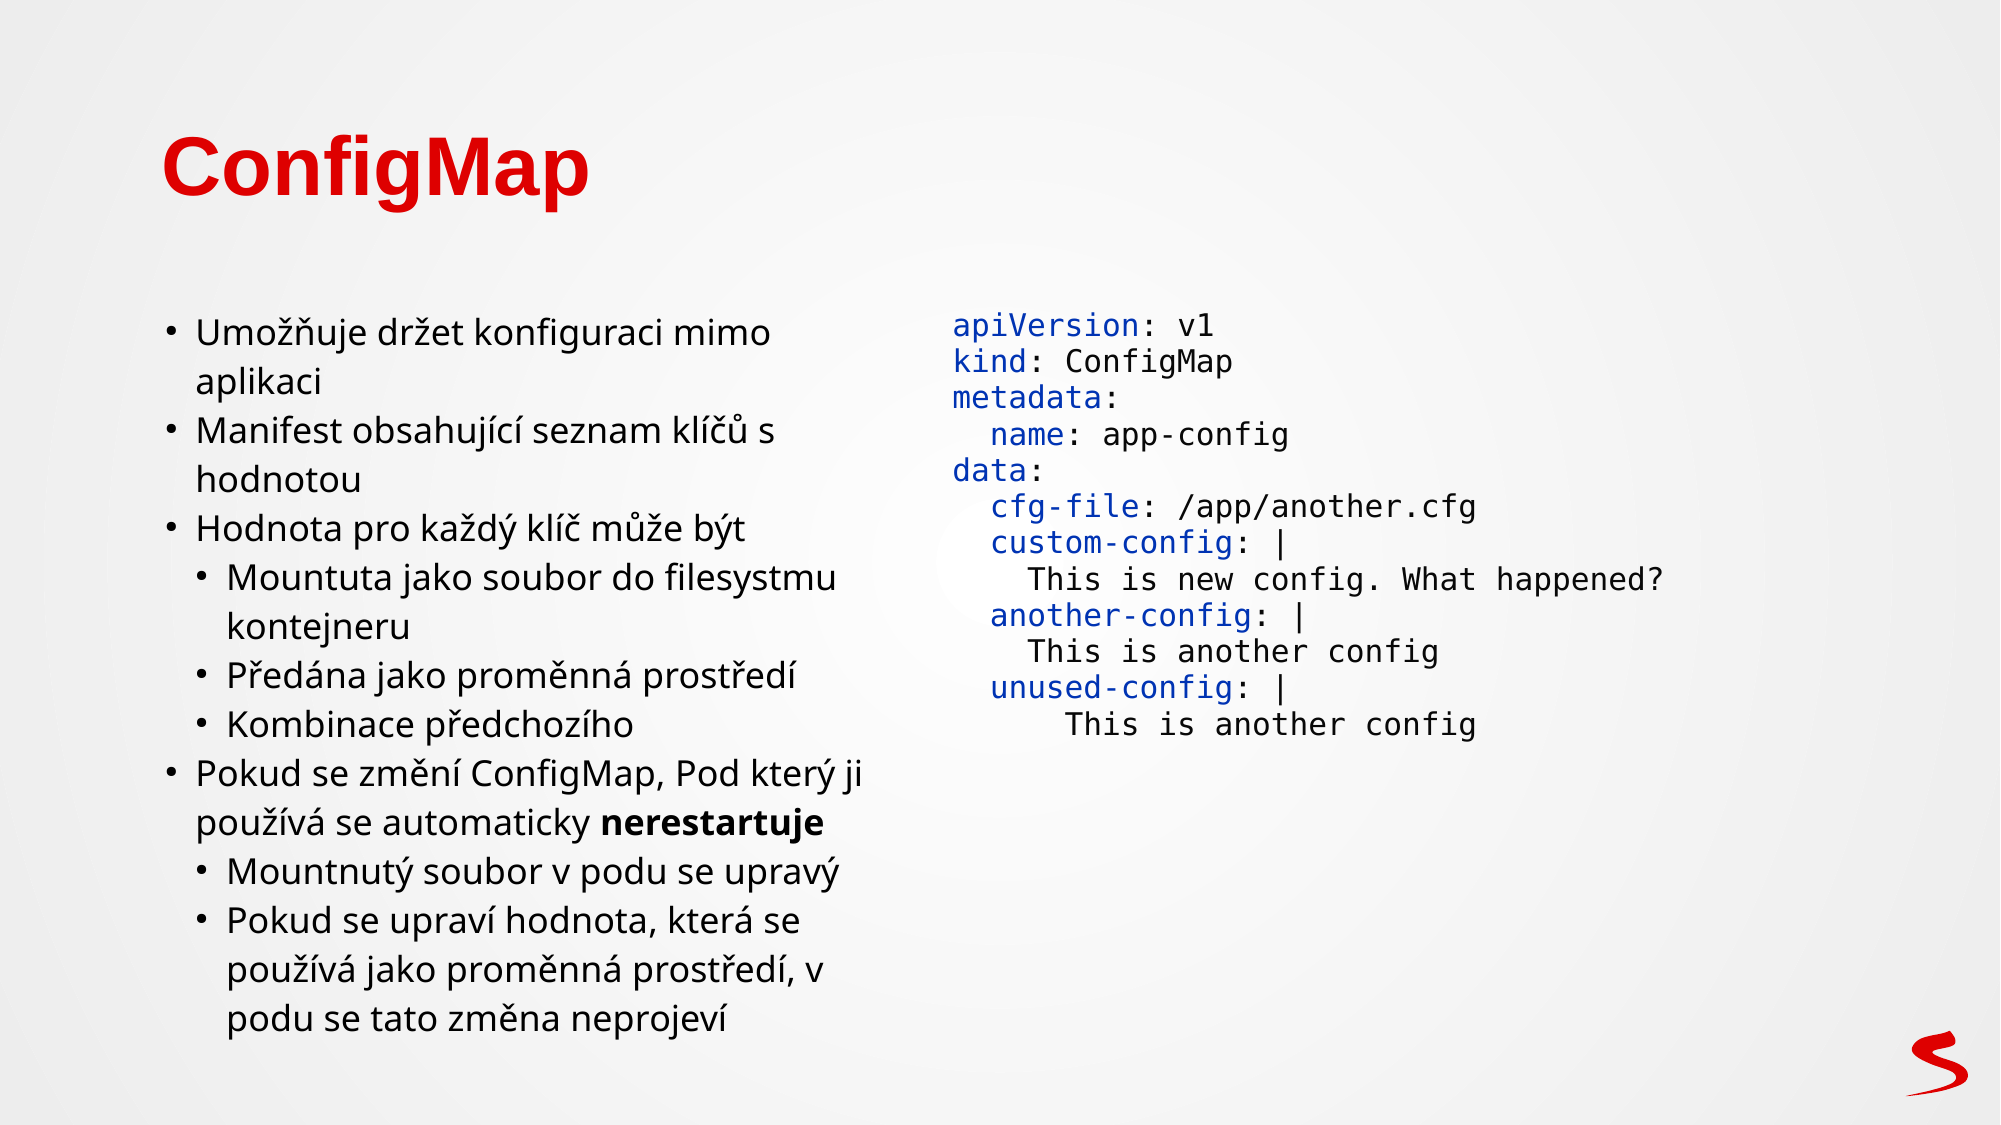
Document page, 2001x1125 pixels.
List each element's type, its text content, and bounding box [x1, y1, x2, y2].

text_box apiVersion: v1 kind: ConfigMap metadata: name: app-config data: cfg-file: /app/another.cfg custom-config: | This is new config. What happened? another-config: | This is another config unused-config: | This is another config [937, 300, 1951, 896]
text_box ConfigMap [146, 112, 1816, 229]
text_box Umožňuje držet konfiguraci mimo aplikaci Manifest obsahující seznam klíčů s hodnotou Hodnota pro každý klíč může být Mountuta jako soubor do filesystmu kontejneru Předána jako proměnná prostředí Kombinace předchozího Pokud se změní ConfigMap, Pod který ji používá se automaticky nerestartuje Mountnutý soubor v podu se upravý Pokud se upraví hodnota, která se používá jako proměnná prostředí, v podu se tato změna neprojeví [150, 299, 901, 1050]
